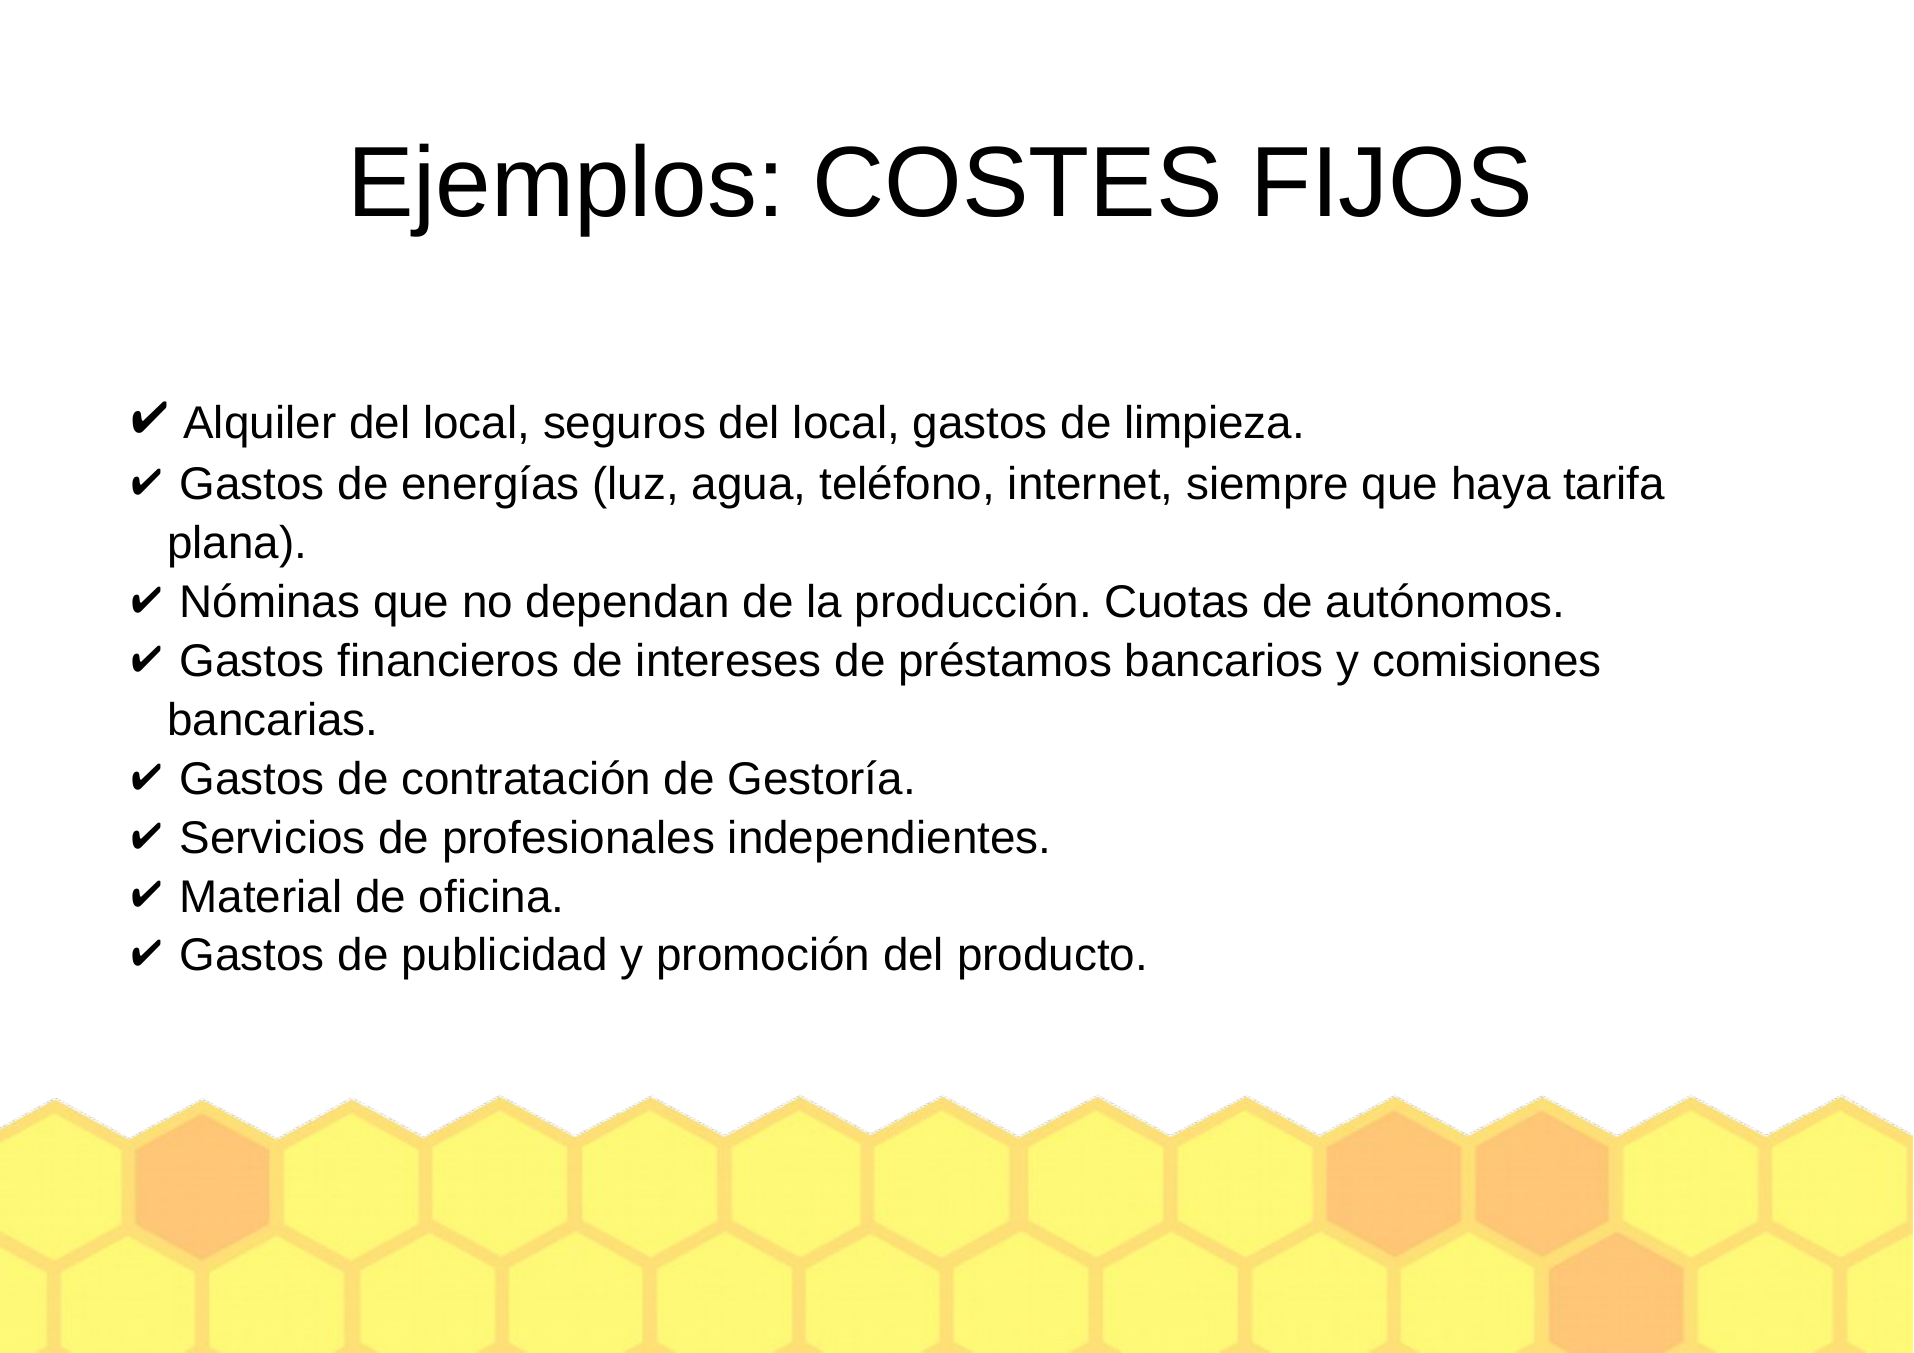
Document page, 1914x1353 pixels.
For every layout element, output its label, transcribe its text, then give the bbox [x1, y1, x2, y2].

title Ejemplos: COSTES FIJOS [131, 79, 1722, 204]
picture [0, 1092, 1913, 1353]
subtitle Alquiler del local, seguros del local, gastos de limpieza. Gastos de energías (luz, agua, teléfono, internet, siempre que haya tarifa plana). Nóminas que no dependan de la producción. Cuotas de autónomos. Gastos financieros de intereses de préstamos bancarios y comisiones bancarias. Gastos de contratación de Gestoría. Servicios de profesionales independientes. Material de oficina. Gastos de publicidad y promoción del producto. [131, 204, 1722, 1155]
